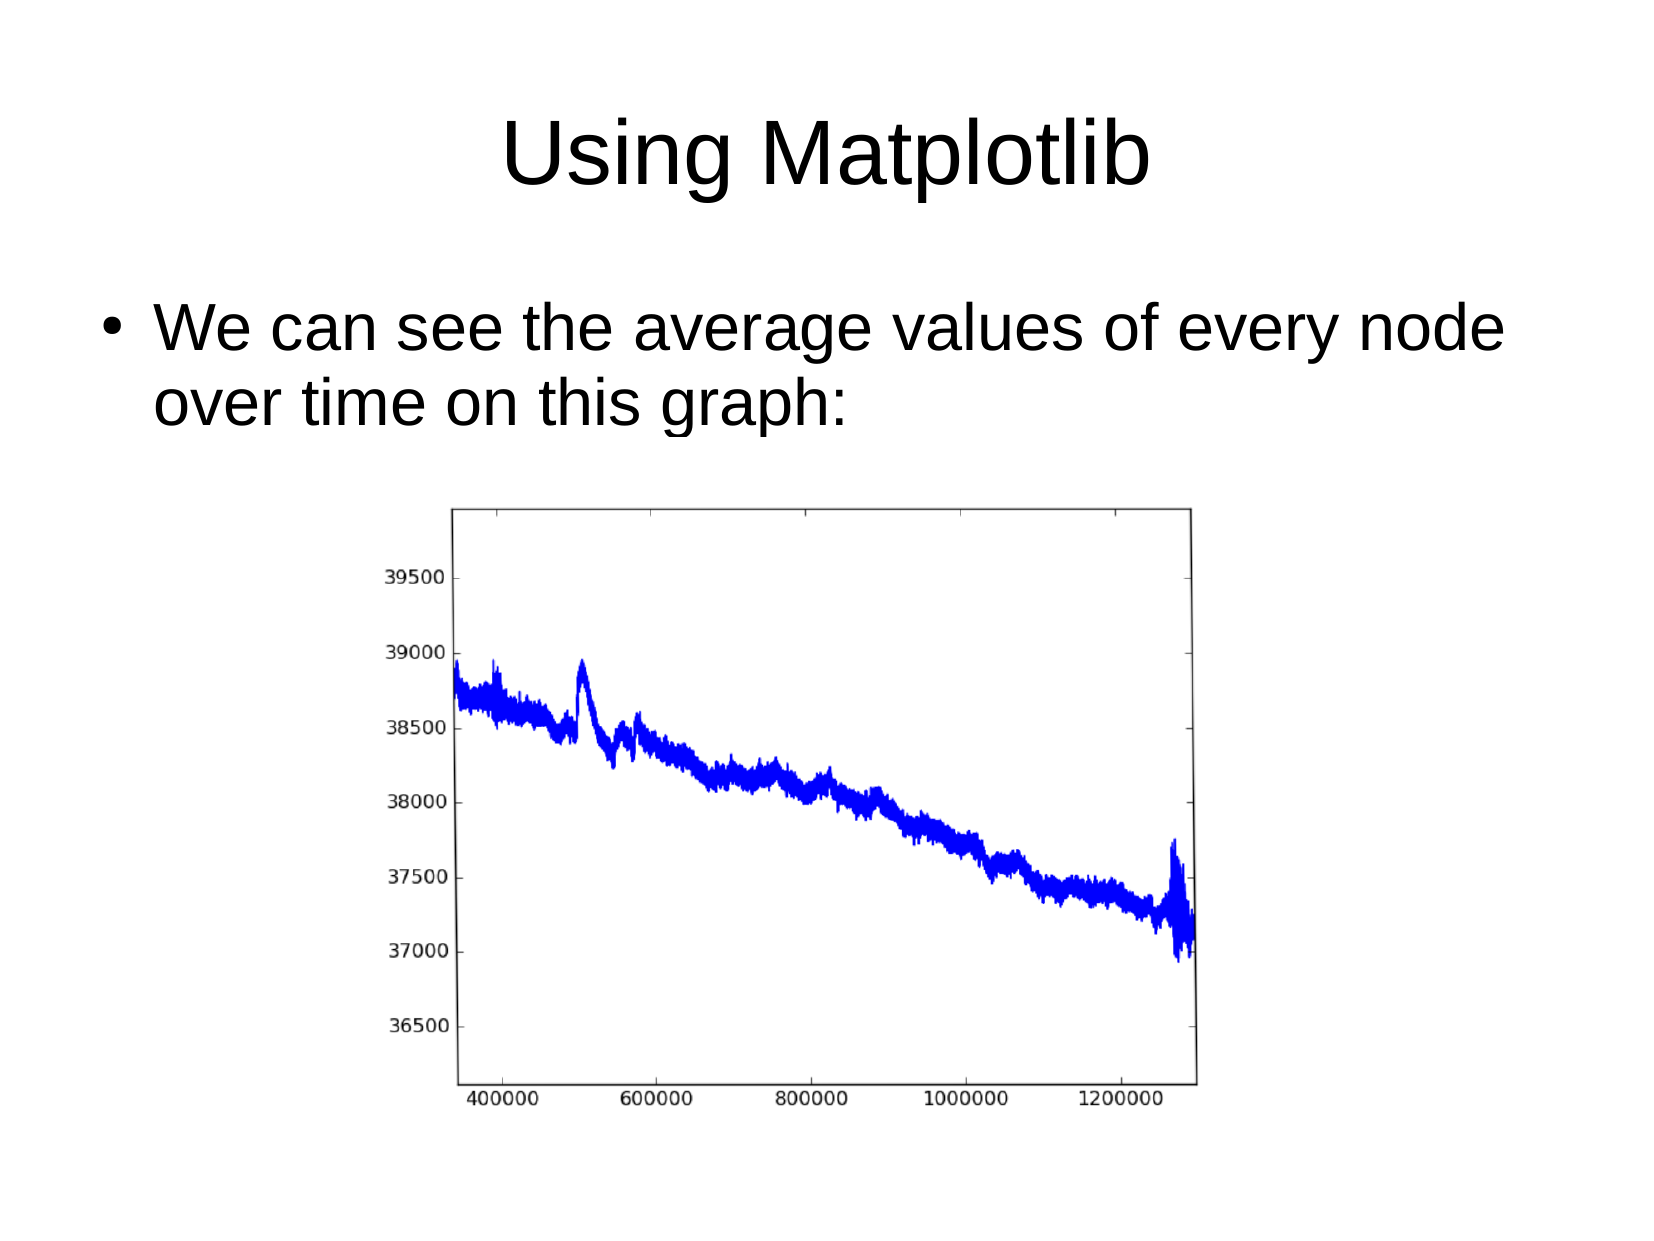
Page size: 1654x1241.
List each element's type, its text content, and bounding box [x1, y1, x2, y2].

list We can see the average values of every node over time on this graph: [82, 290, 1571, 1010]
title Using Matplotlib [82, 49, 1571, 257]
picture [330, 436, 1291, 1156]
